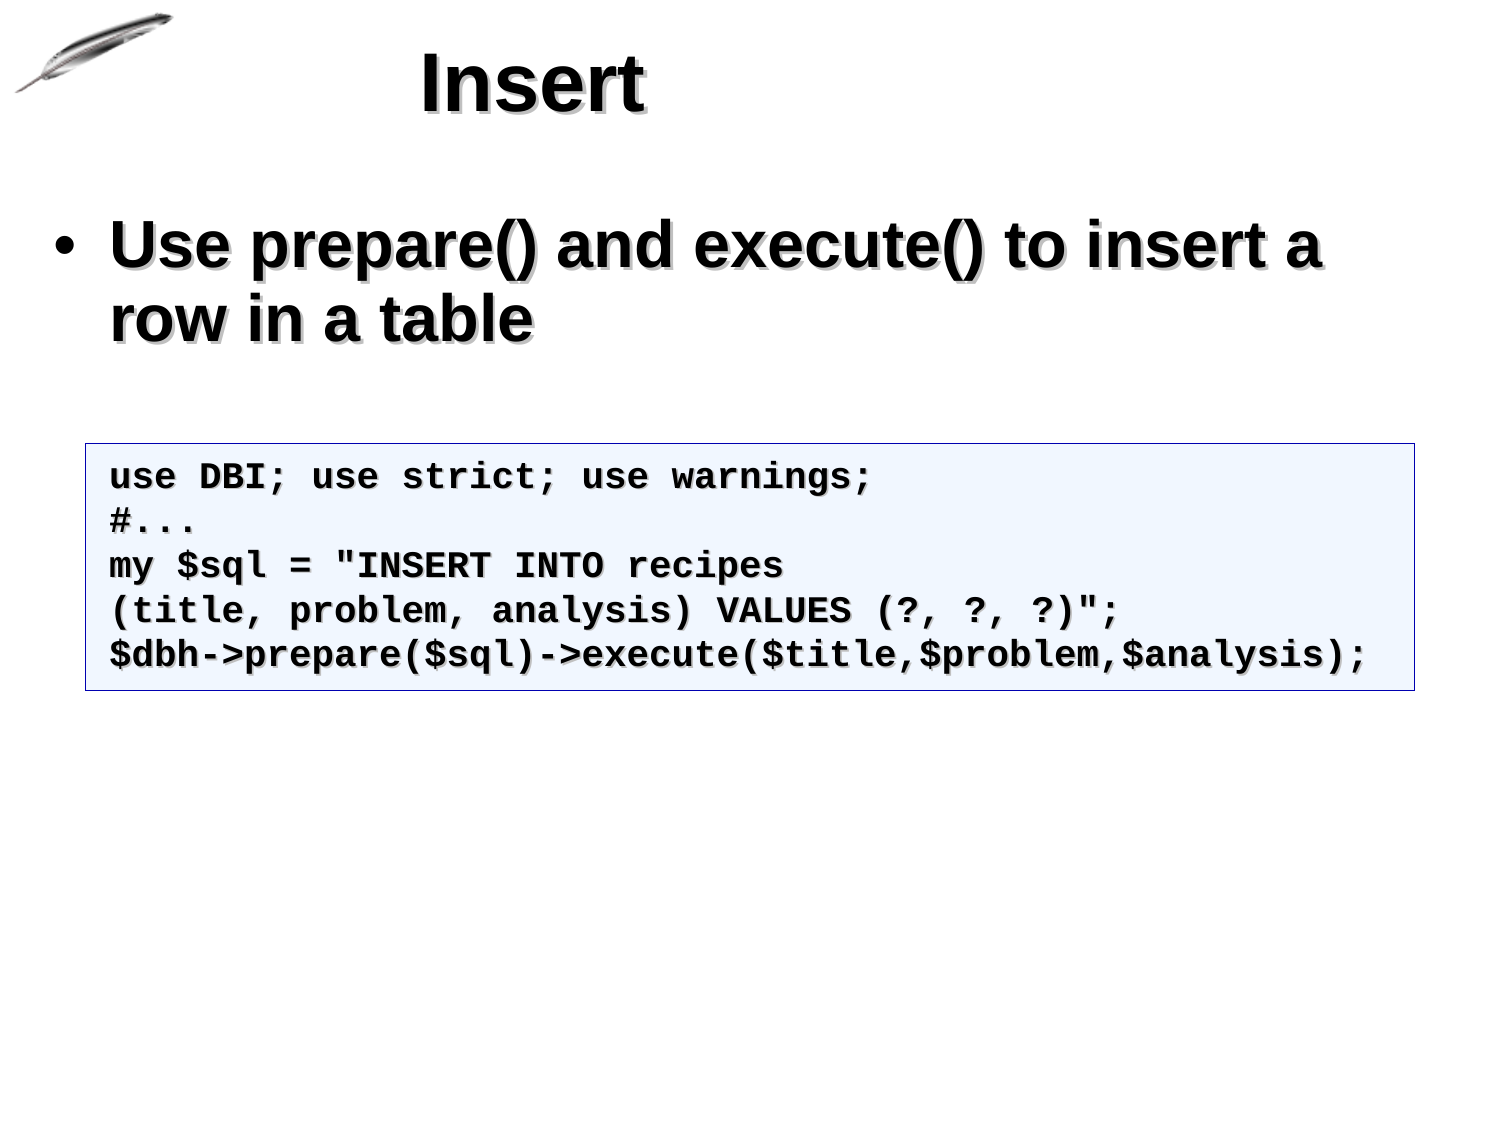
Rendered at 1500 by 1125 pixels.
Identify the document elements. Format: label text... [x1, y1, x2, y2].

title Insert [419, 0, 1459, 176]
text_box use DBI; use strict; use warnings; #... my $sql = "INSERT INTO recipes (title, problem, analysis) VALUES (?, ?, ?)"; $dbh->prepare($sql)->execute($title,$problem,$analysis); [85, 442, 1415, 690]
picture [11, 11, 179, 95]
list Use prepare() and execute() to insert a row in a table [53, 207, 1447, 1084]
